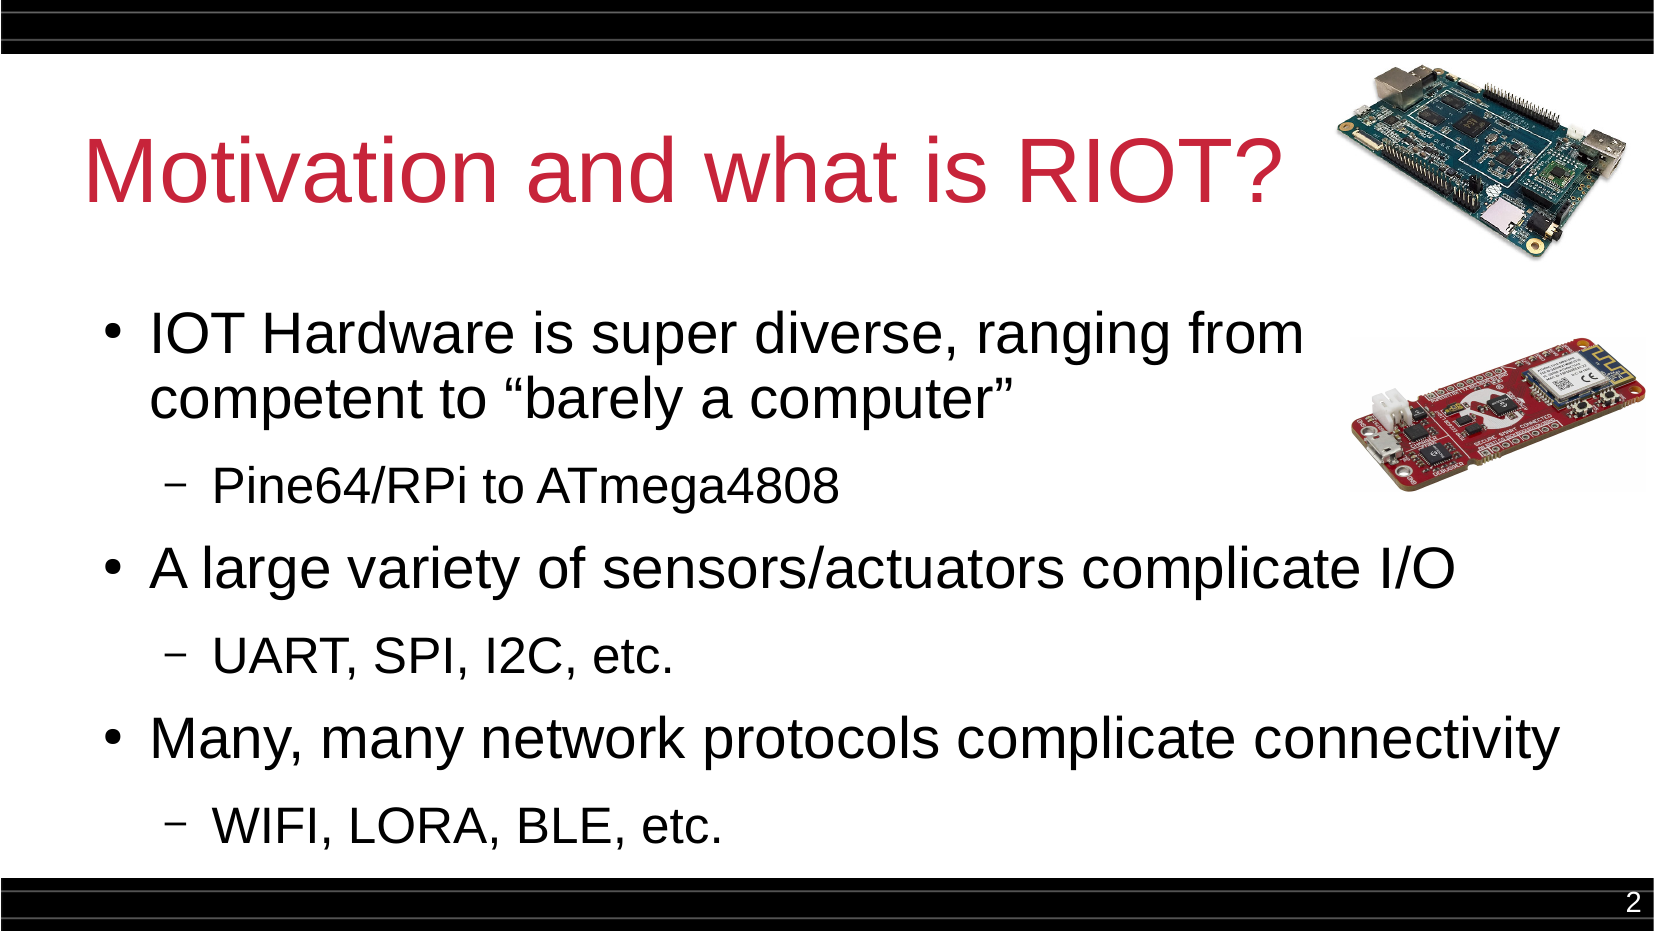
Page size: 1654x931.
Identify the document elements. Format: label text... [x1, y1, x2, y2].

picture [1350, 337, 1646, 492]
list IOT Hardware is super diverse, ranging from competent to “barely a computer” Pine64/RPi to ATmega4808 A large variety of sensors/actuators complicate I/O UART, SPI, I2C, etc. Many, many network protocols complicate connectivity WIFI, LORA, BLE, etc. [86, 300, 1576, 879]
title Motivation and what is RIOT? [82, 92, 1309, 249]
picture [1309, 58, 1654, 263]
picture [1, 878, 1654, 931]
picture [1, 0, 1654, 54]
